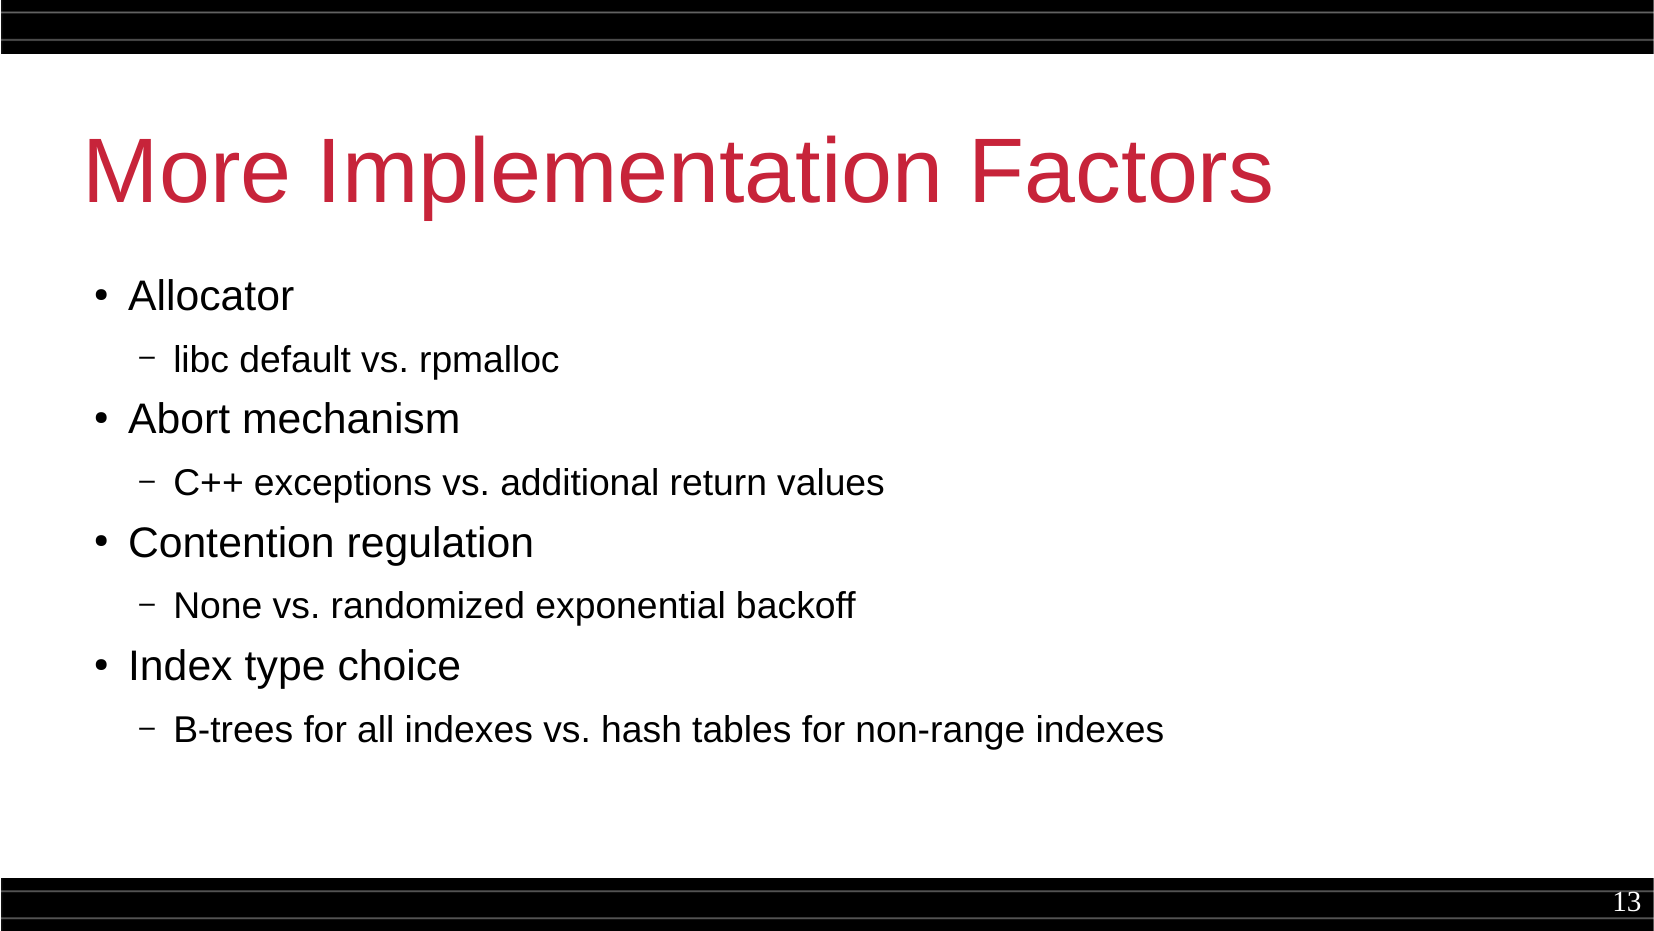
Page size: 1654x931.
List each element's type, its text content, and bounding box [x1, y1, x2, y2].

picture [1, 0, 1654, 54]
title More Implementation Factors [82, 92, 1571, 249]
picture [1, 878, 1654, 931]
list Allocator libc default vs. rpmalloc Abort mechanism C++ exceptions vs. additional return values Contention regulation None vs. randomized exponential backoff Index type choice B-trees for all indexes vs. hash tables for non-range indexes [82, 271, 1571, 758]
